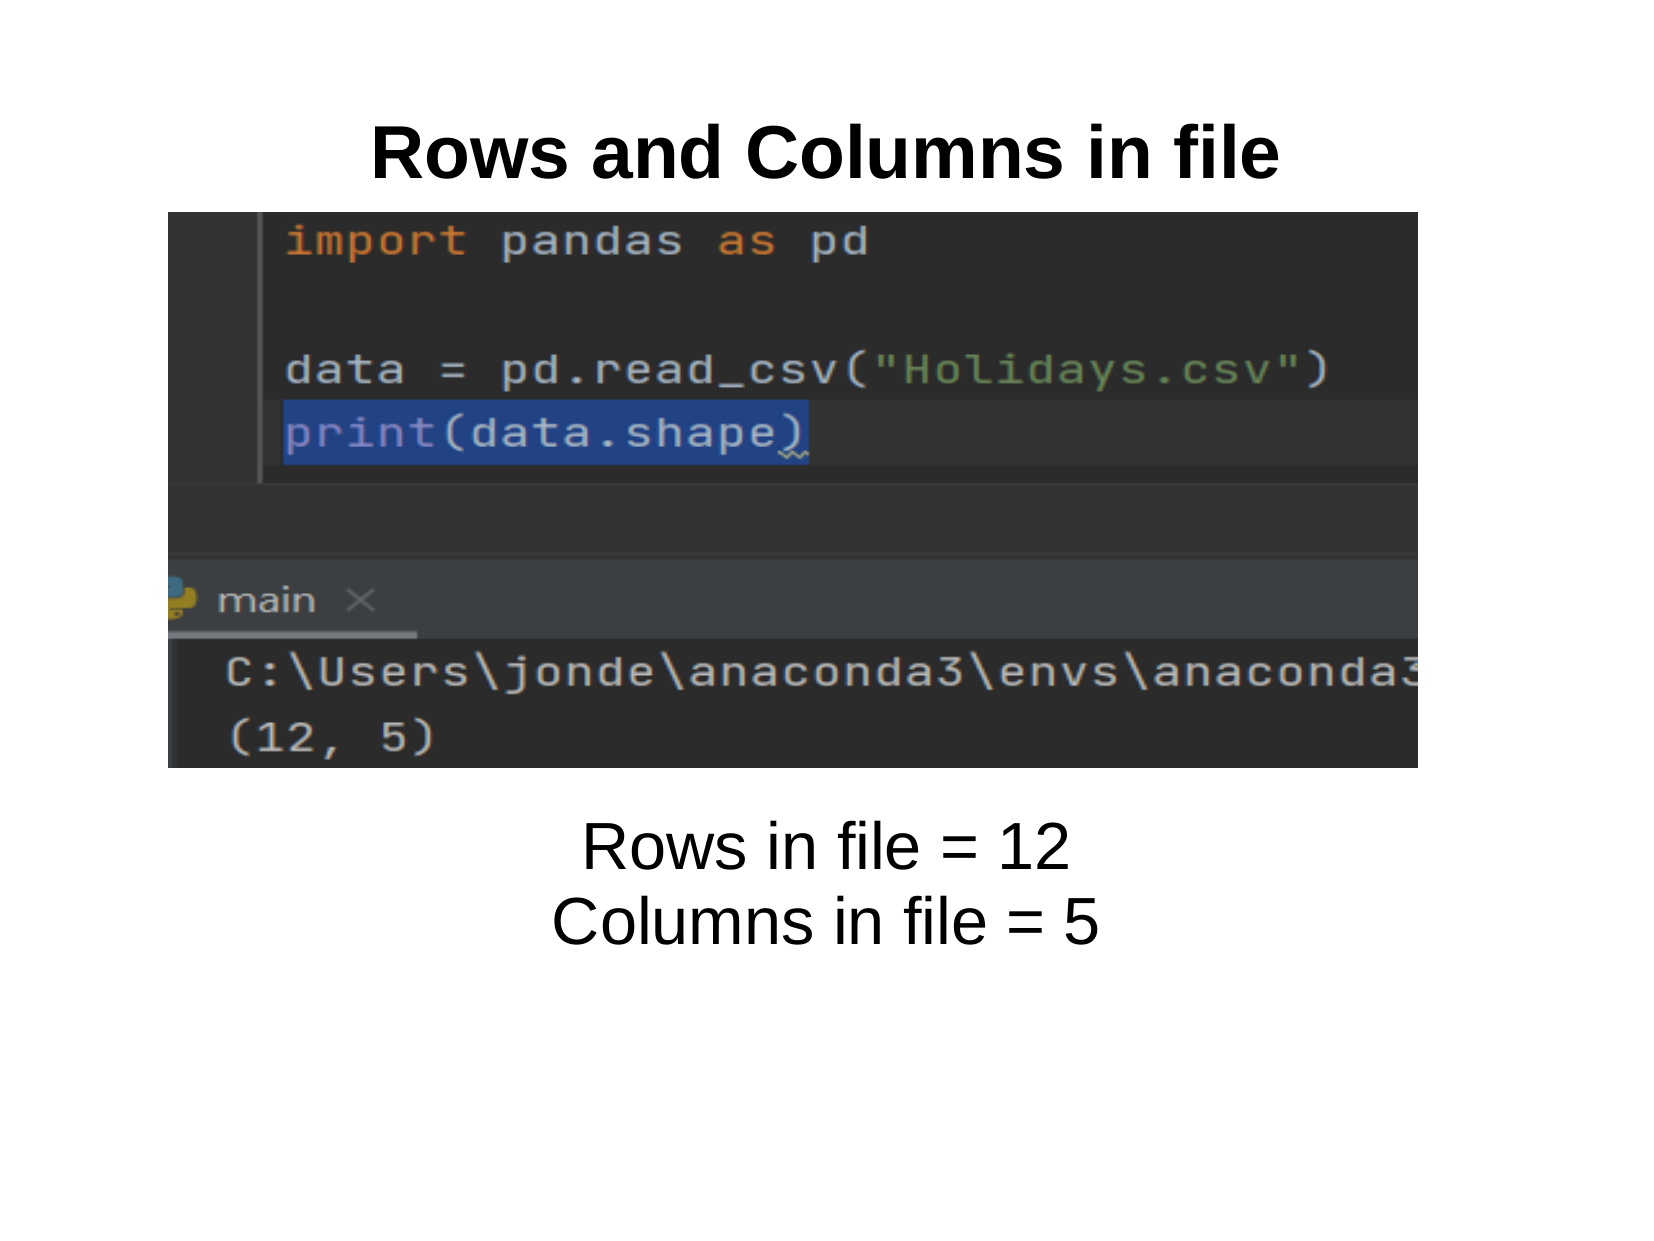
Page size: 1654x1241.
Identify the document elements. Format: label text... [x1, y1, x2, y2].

picture [168, 212, 1418, 768]
title Rows and Columns in file [82, 49, 1571, 257]
subtitle Rows in file = 12 Columns in file = 5 [82, 437, 1571, 1241]
